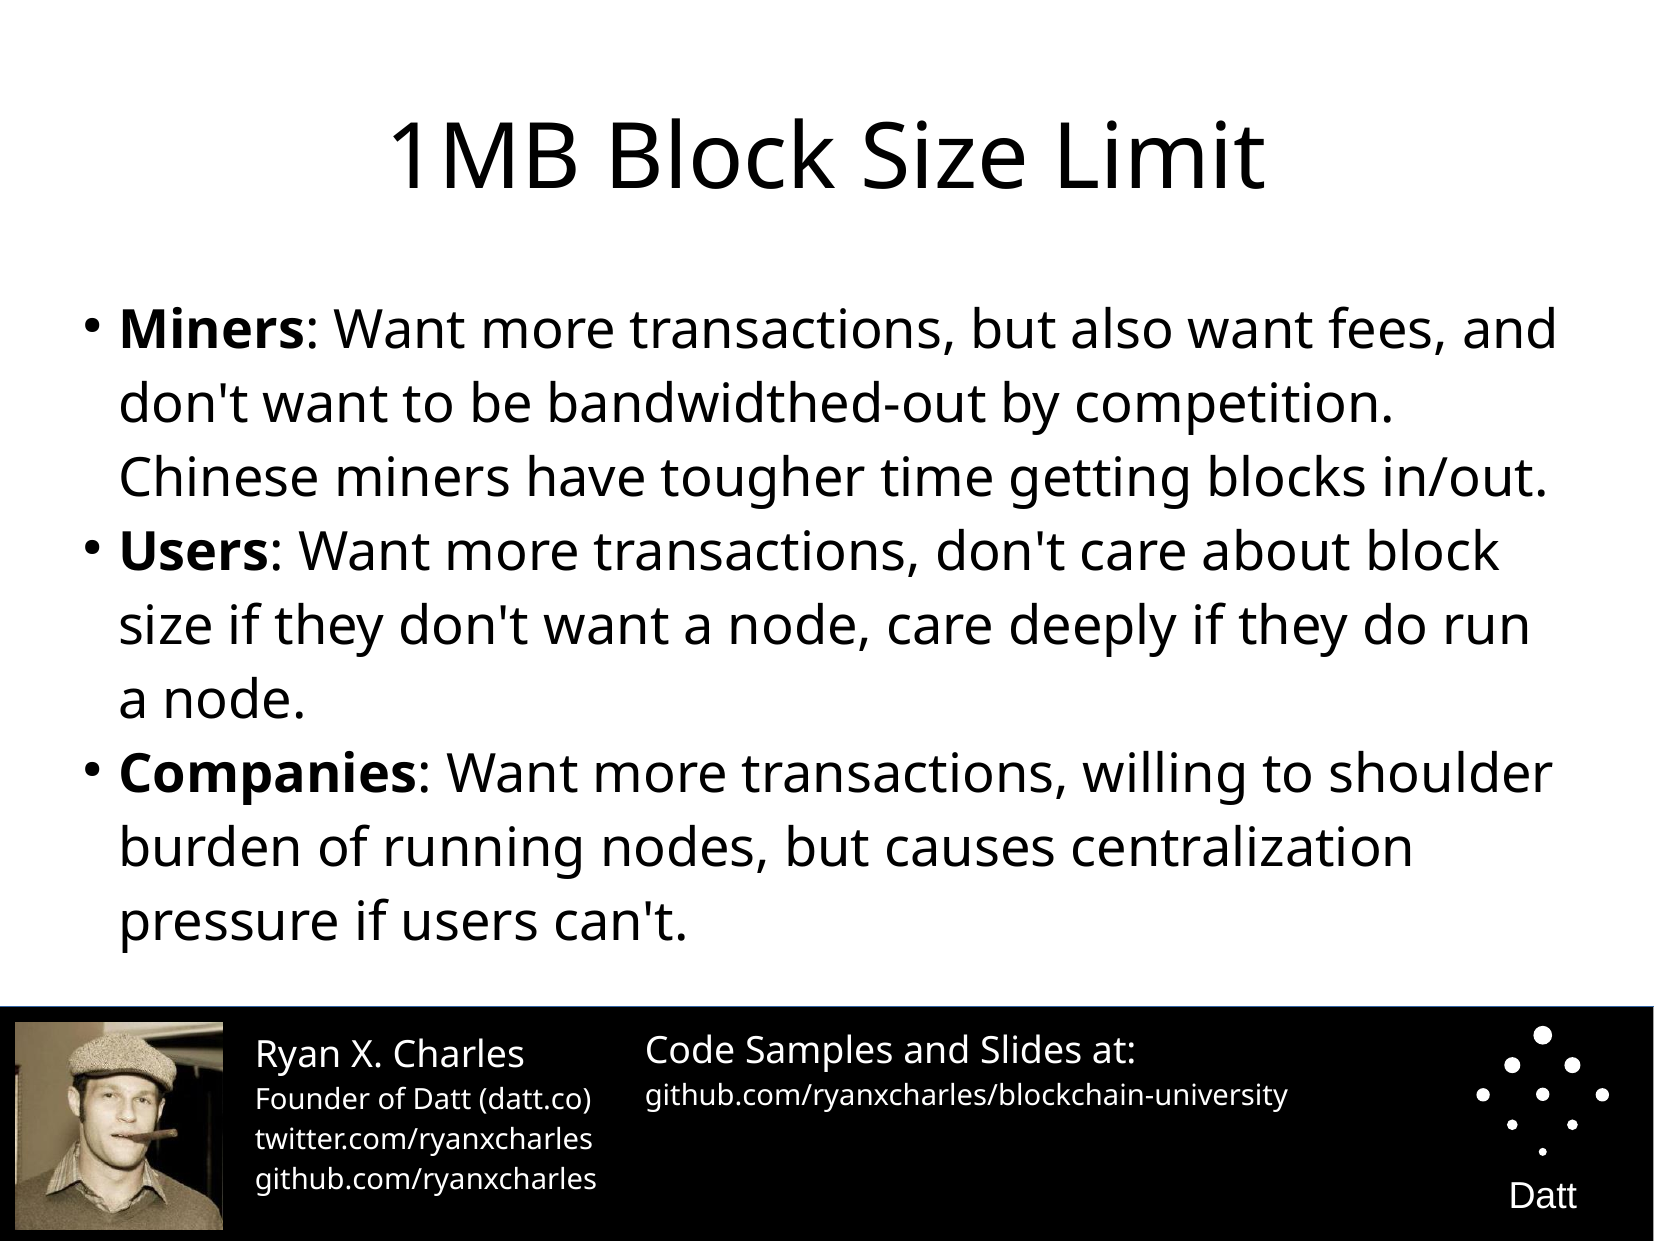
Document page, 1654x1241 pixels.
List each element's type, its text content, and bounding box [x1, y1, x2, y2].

text_box Code Samples and Slides at: github.com/ryanxcharles/blockchain-university [630, 1015, 1403, 1156]
text_box [0, 1006, 1654, 1241]
picture [1475, 1023, 1611, 1159]
title 1MB Block Size Limit [82, 49, 1571, 257]
text_box Ryan X. Charles Founder of Datt (datt.co) twitter.com/ryanxcharles github.com/ryanxcharles [240, 1020, 976, 1241]
picture [15, 1022, 223, 1231]
subtitle Miners: Want more transactions, but also want fees, and don't want to be bandwidthed-out by competition. Chinese miners have tougher time getting blocks in/out. Users: Want more transactions, don't care about block size if they don't want a node, care deeply if they do run a node. Companies: Want more transactions, willing to shoulder burden of running nodes, but causes centralization pressure if users can't. [82, 290, 1571, 1006]
text_box Datt [1452, 1167, 1633, 1241]
